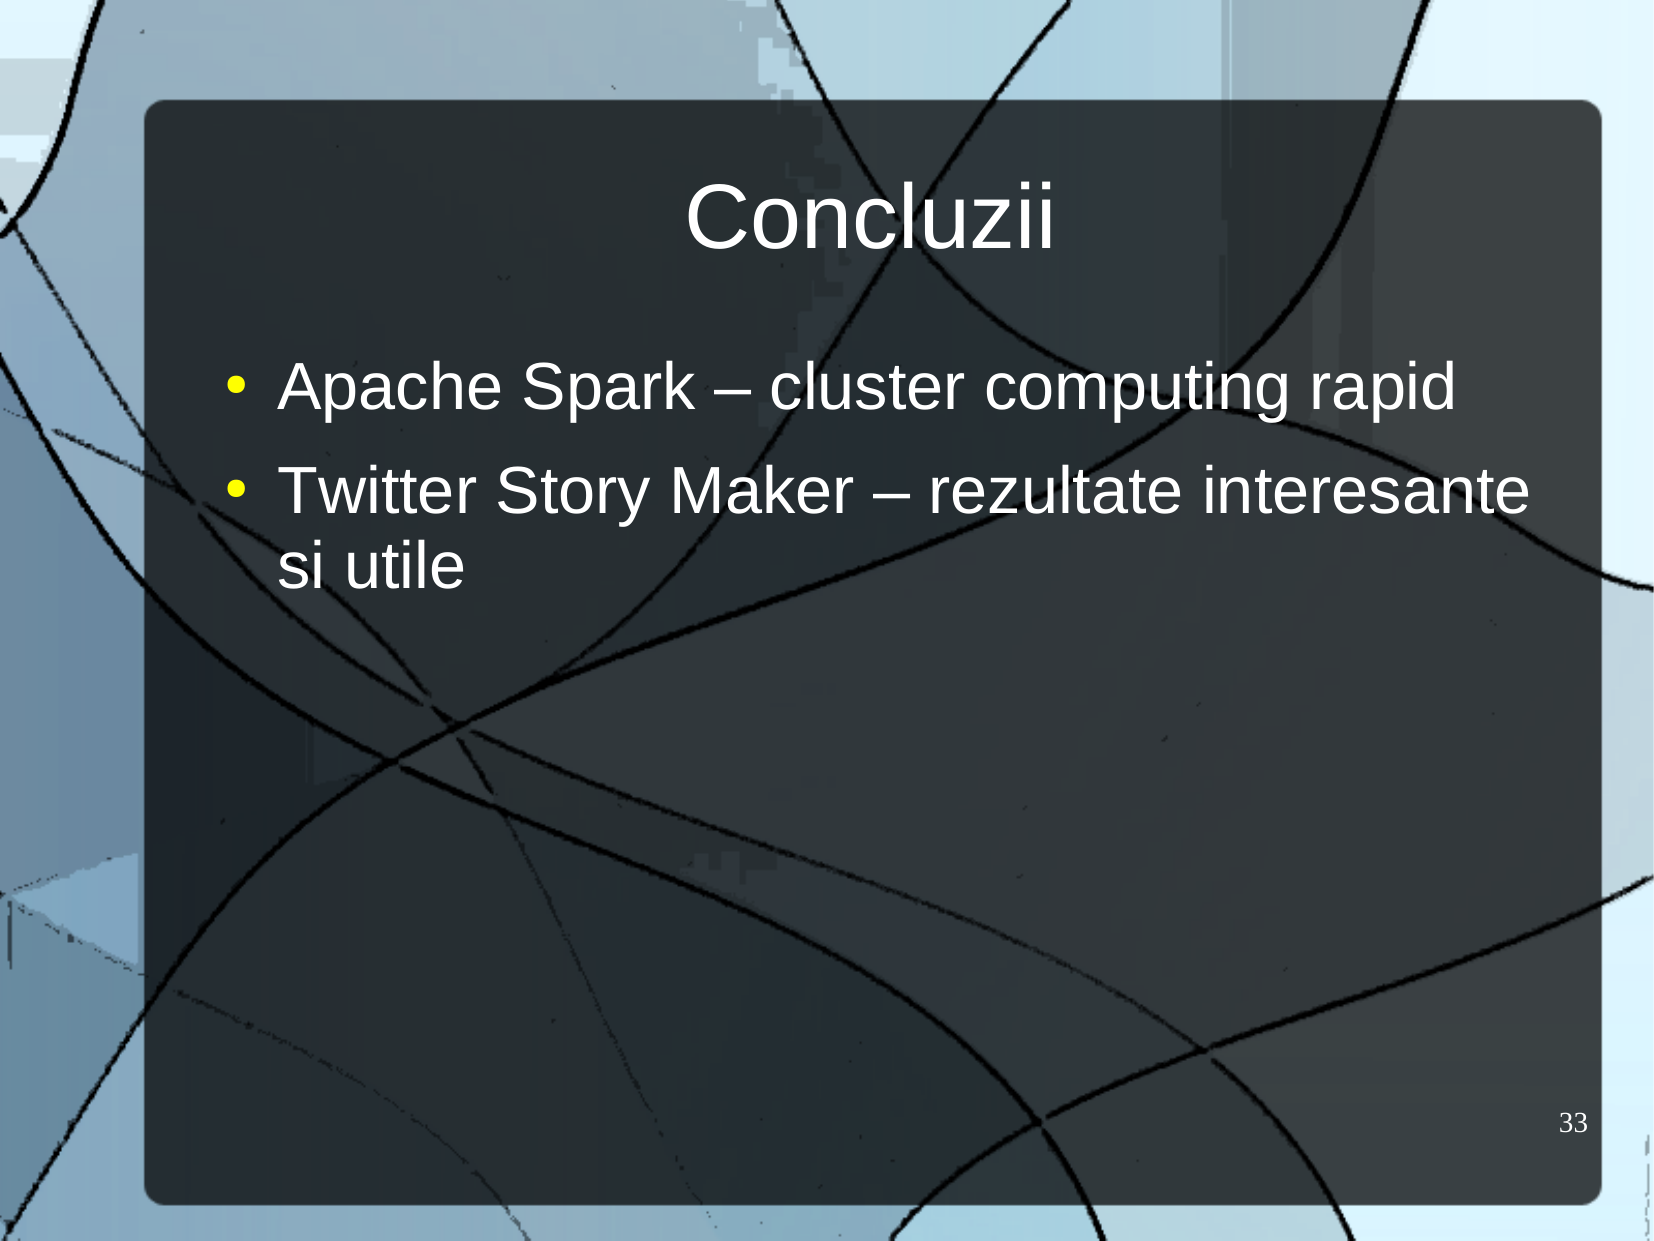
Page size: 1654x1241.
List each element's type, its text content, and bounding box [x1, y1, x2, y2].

picture [0, 0, 1654, 1241]
title Concluzii [159, 108, 1583, 325]
list Apache Spark – cluster computing rapid Twitter Story Maker – rezultate interesante si utile [206, 349, 1571, 1034]
